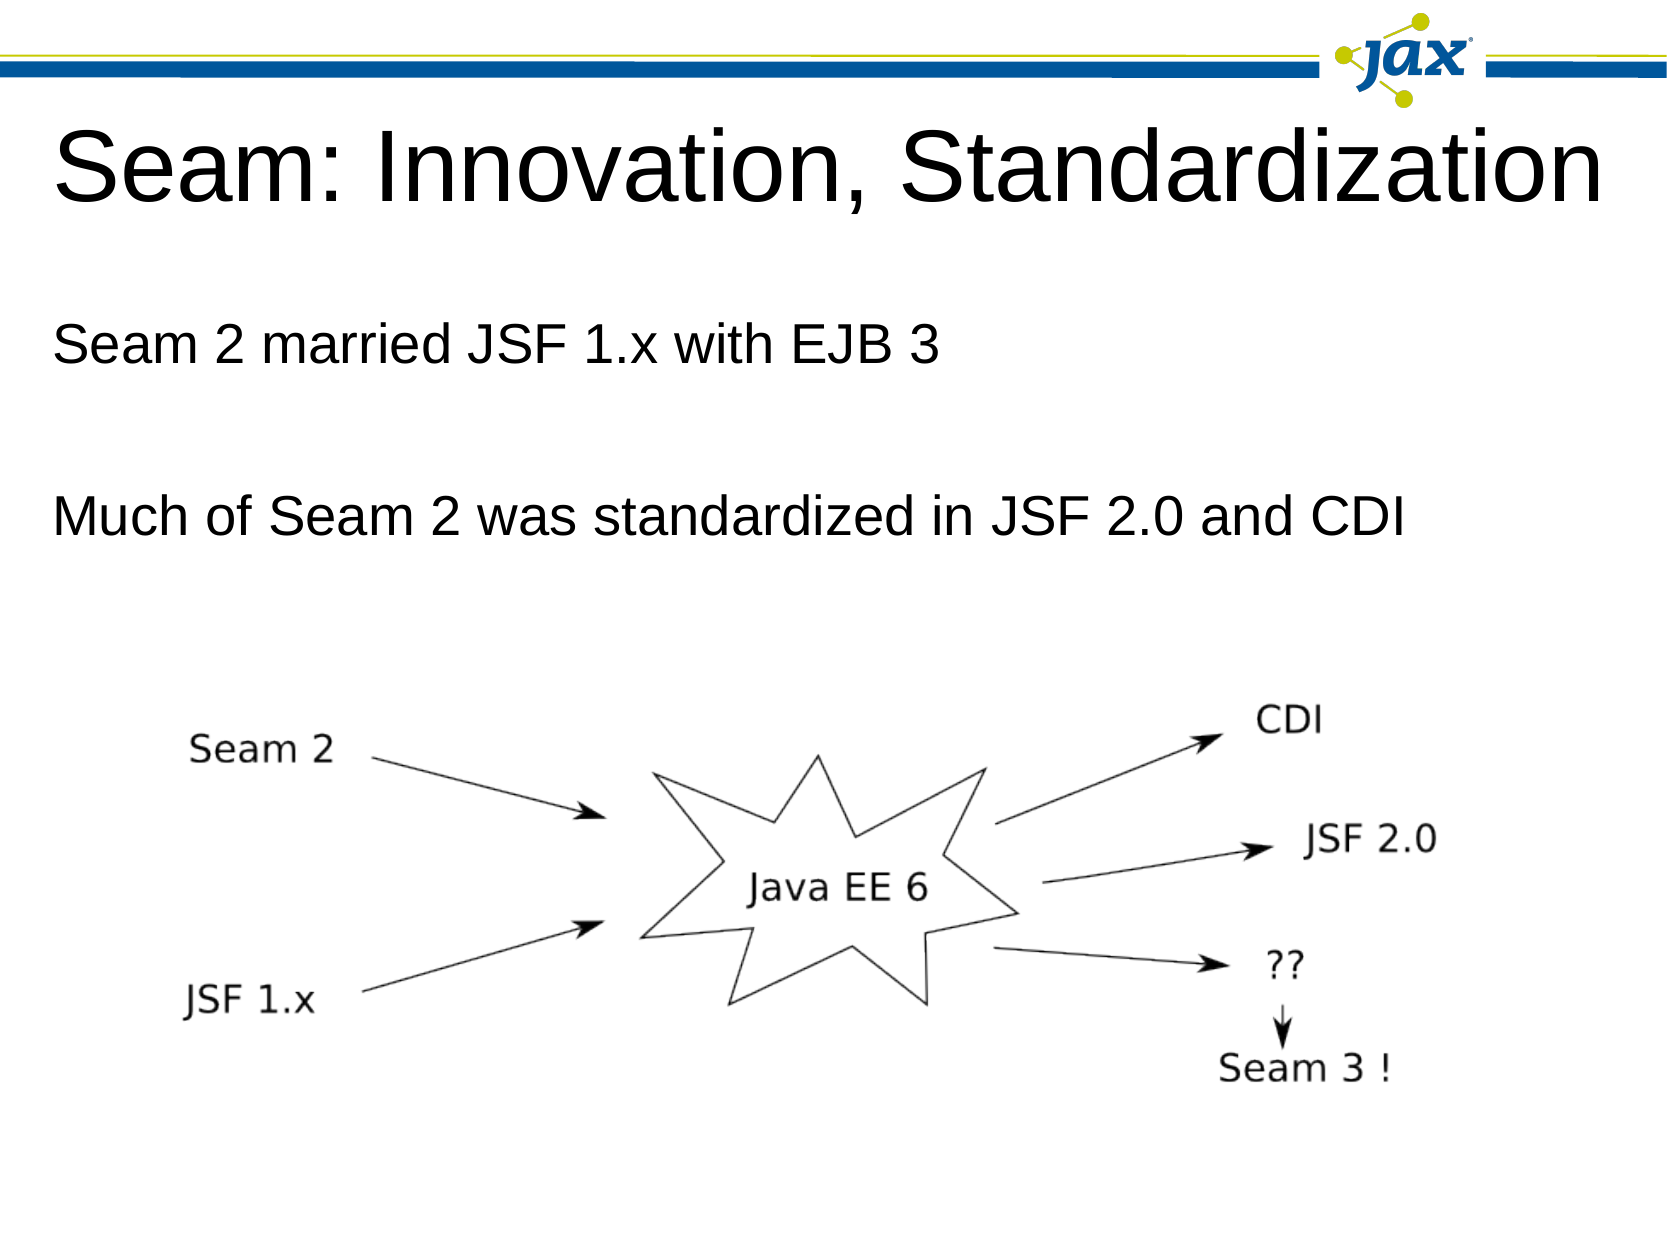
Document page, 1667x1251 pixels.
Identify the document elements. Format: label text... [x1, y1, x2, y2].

picture [117, 637, 1481, 1125]
title Seam: Innovation, Standardization [37, 91, 1651, 230]
list Seam 2 married JSF 1.x with EJB 3 Much of Seam 2 was standardized in JSF 2.0 and CDI [37, 300, 1613, 694]
picture [1335, 13, 1473, 91]
